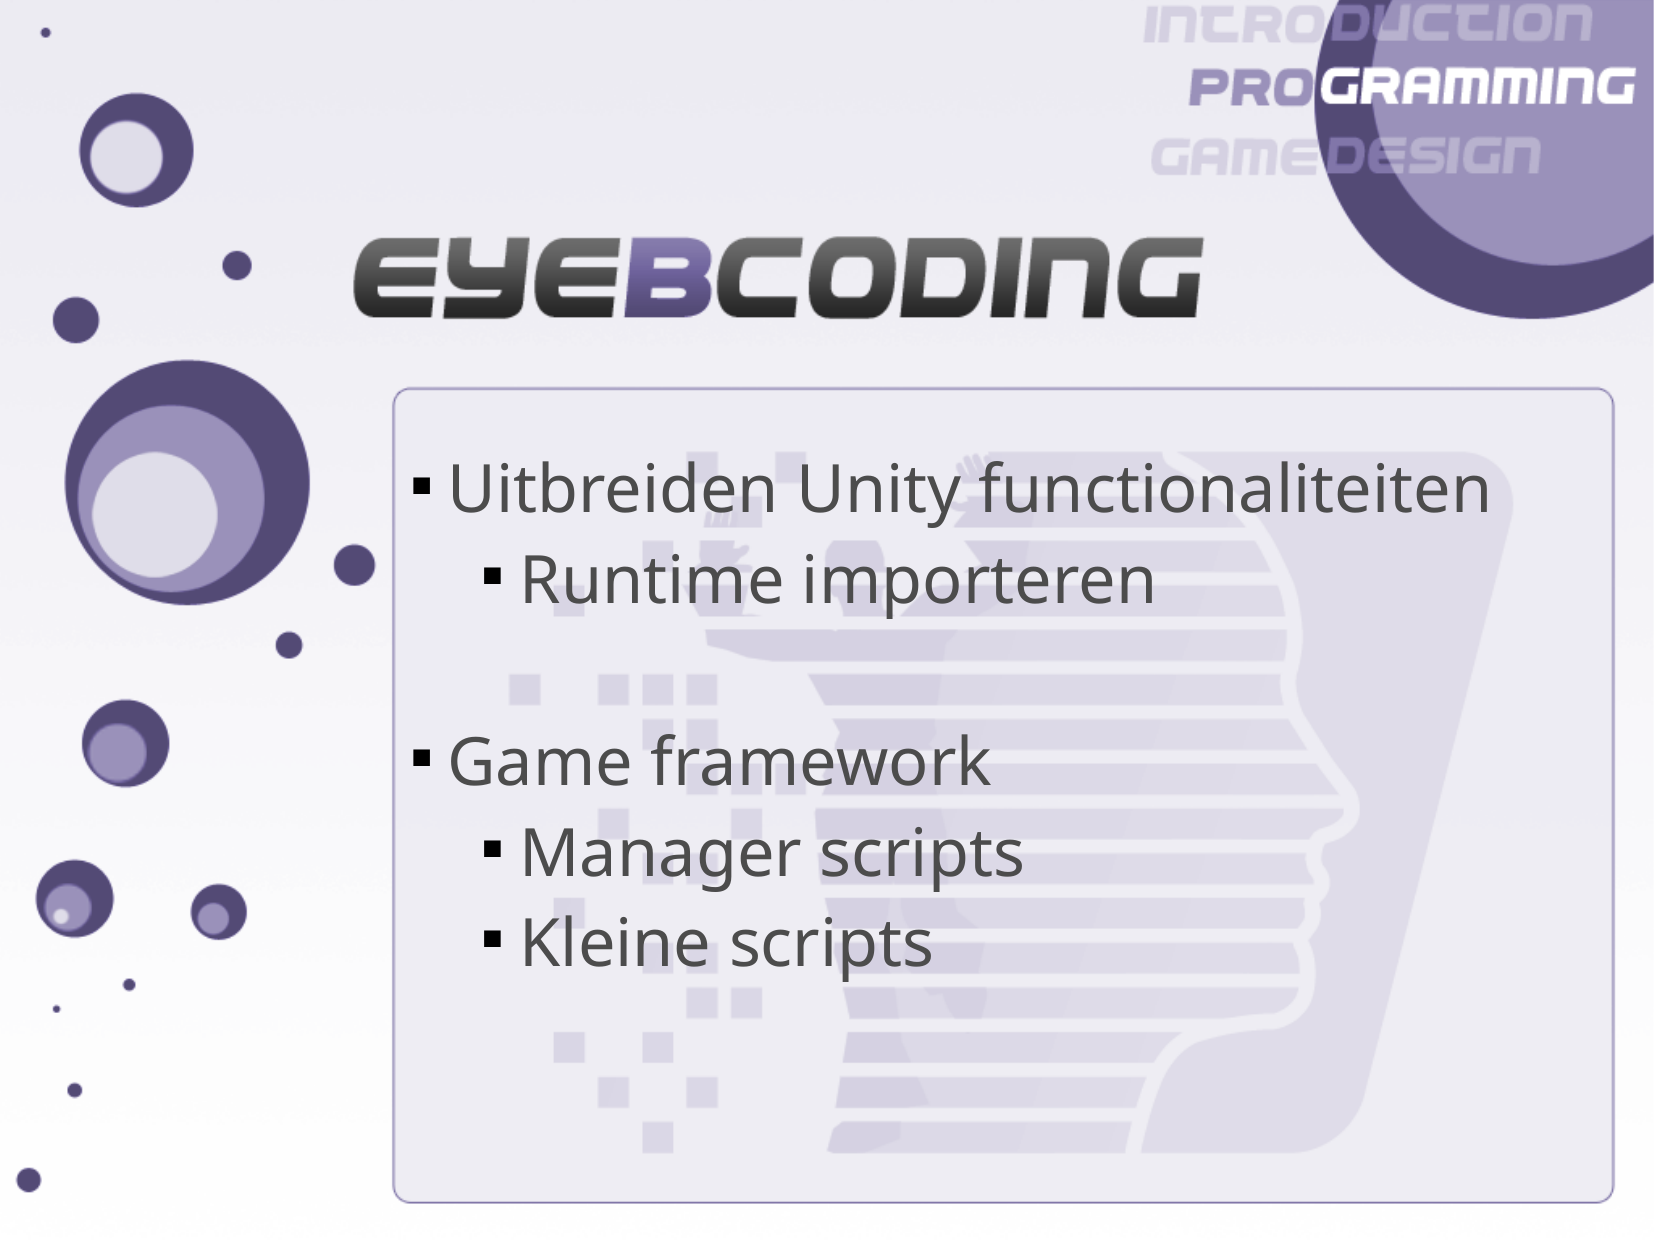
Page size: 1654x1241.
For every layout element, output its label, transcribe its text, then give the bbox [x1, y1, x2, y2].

picture [0, 0, 1654, 1241]
text_box Uitbreiden Unity functionaliteiten Runtime importeren Game framework Manager scripts Kleine scripts [413, 413, 1595, 1182]
